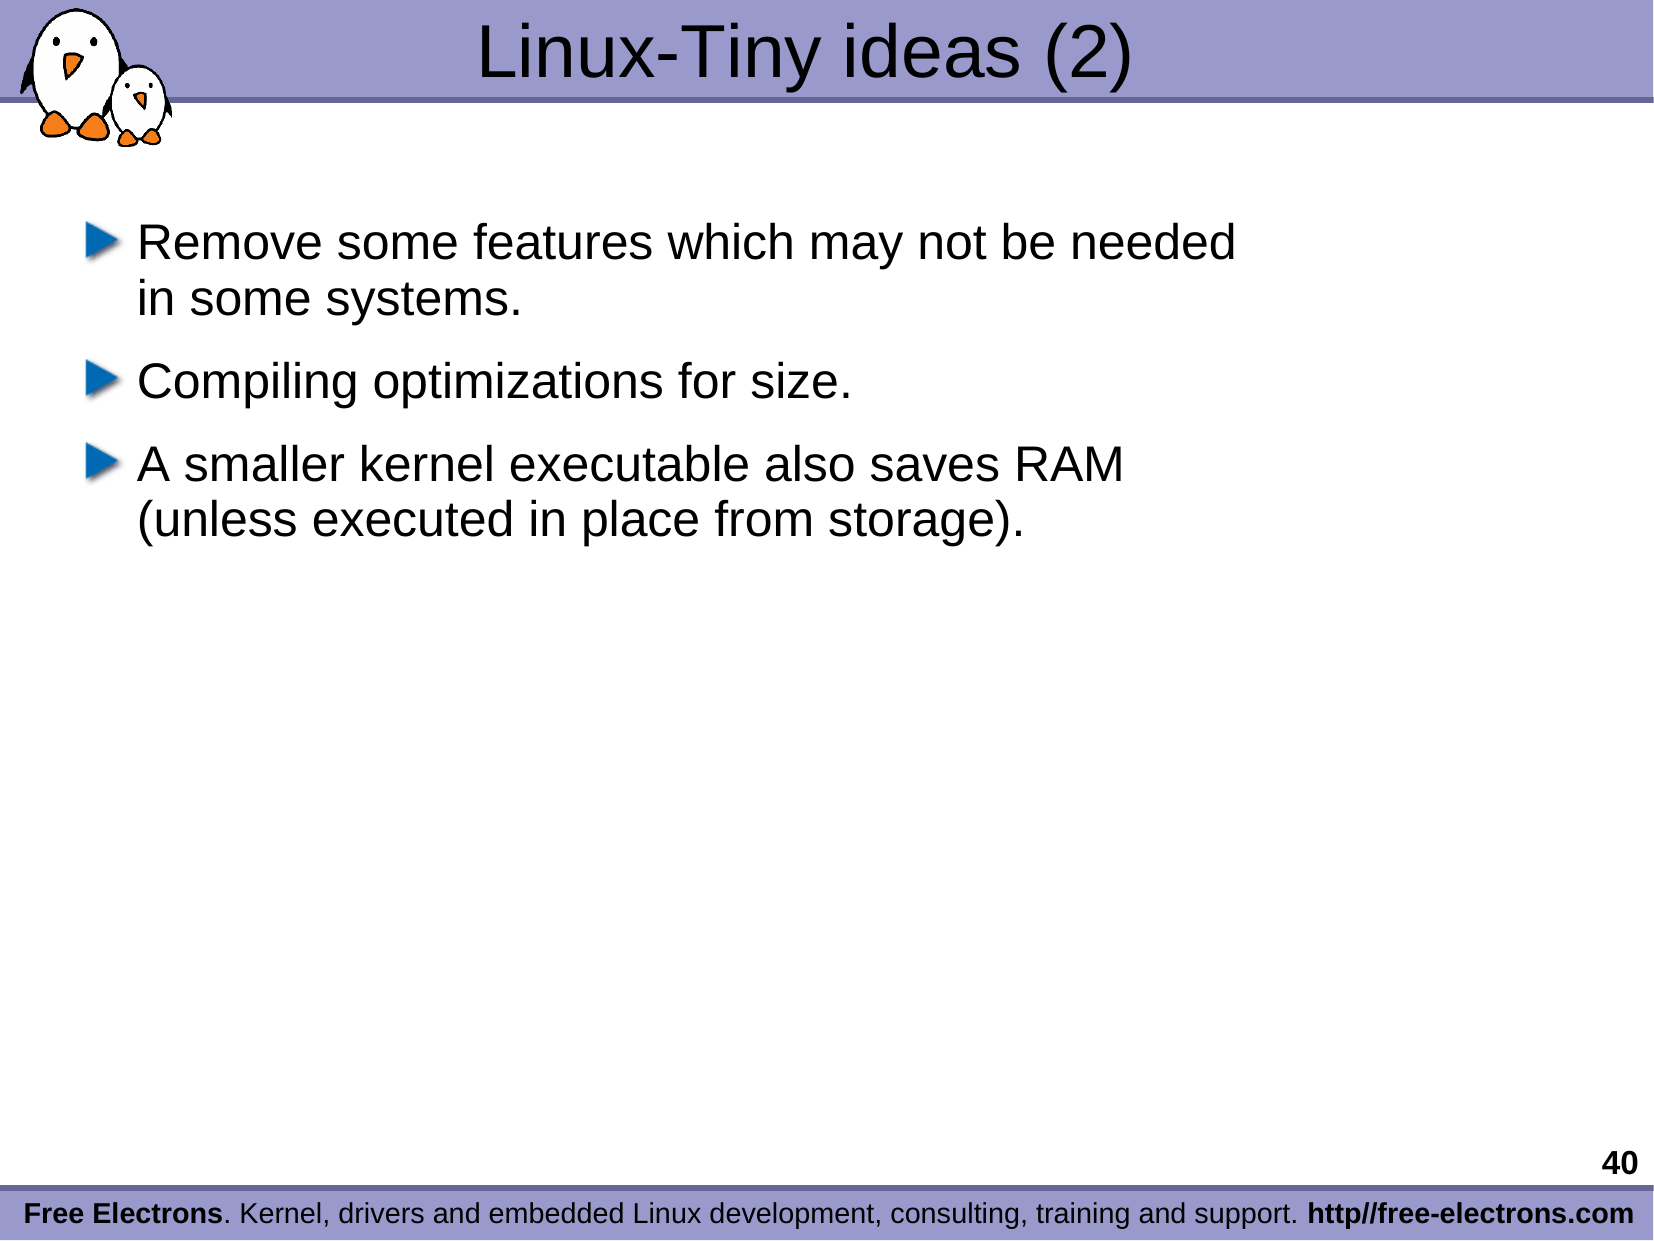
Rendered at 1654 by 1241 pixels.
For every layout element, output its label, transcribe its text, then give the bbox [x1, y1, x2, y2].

list Remove some features which may not be needed in some systems. Compiling optimizations for size. A smaller kernel executable also saves RAM (unless executed in place from storage). [66, 214, 1540, 1033]
title Linux-Tiny ideas (2) [60, 0, 1551, 103]
picture [20, 8, 172, 147]
